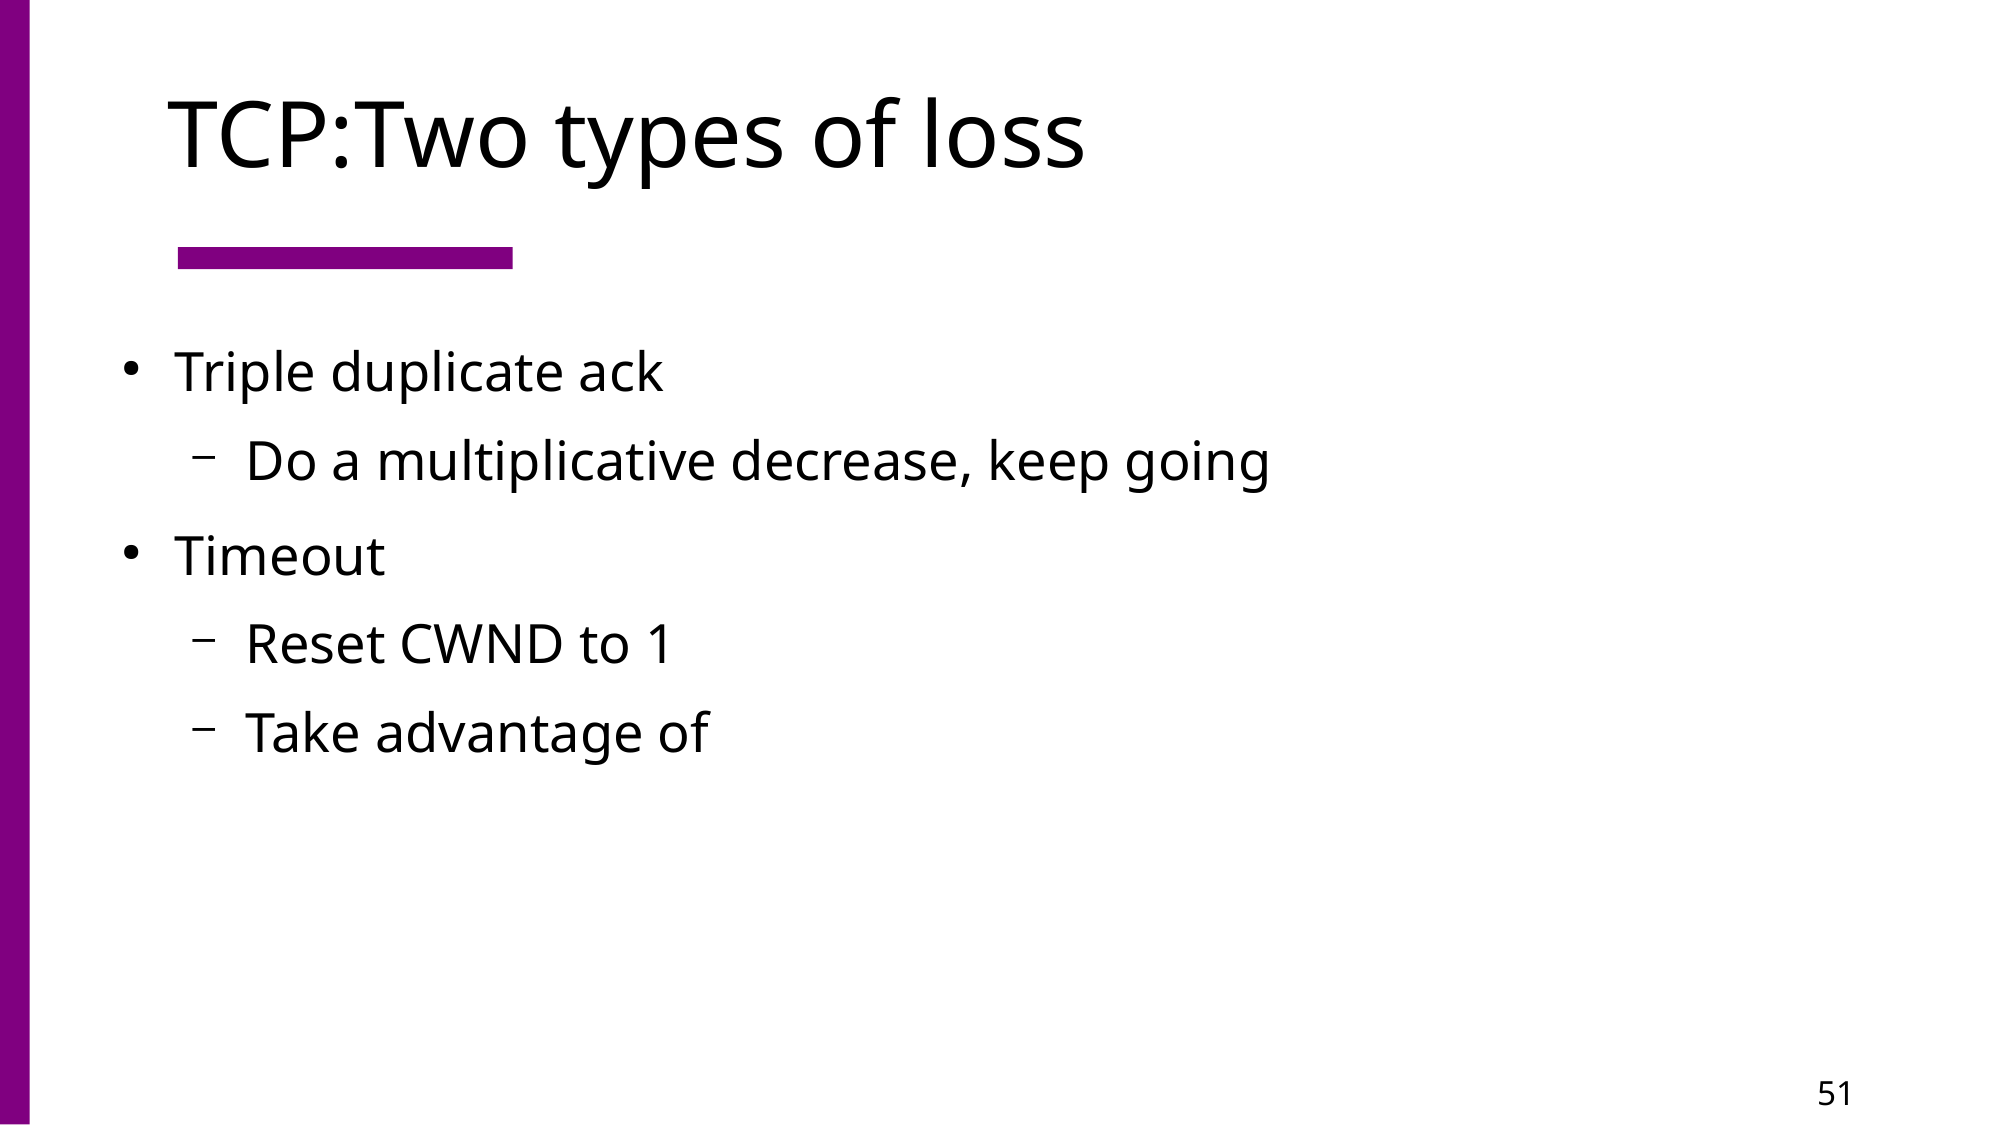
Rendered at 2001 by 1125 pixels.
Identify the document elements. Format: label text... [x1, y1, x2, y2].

title TCP:Two types of loss [116, 37, 1817, 225]
list Triple duplicate ack Do a multiplicative decrease, keep going Timeout Reset CWND to 1 Take advantage of [88, 329, 1966, 941]
